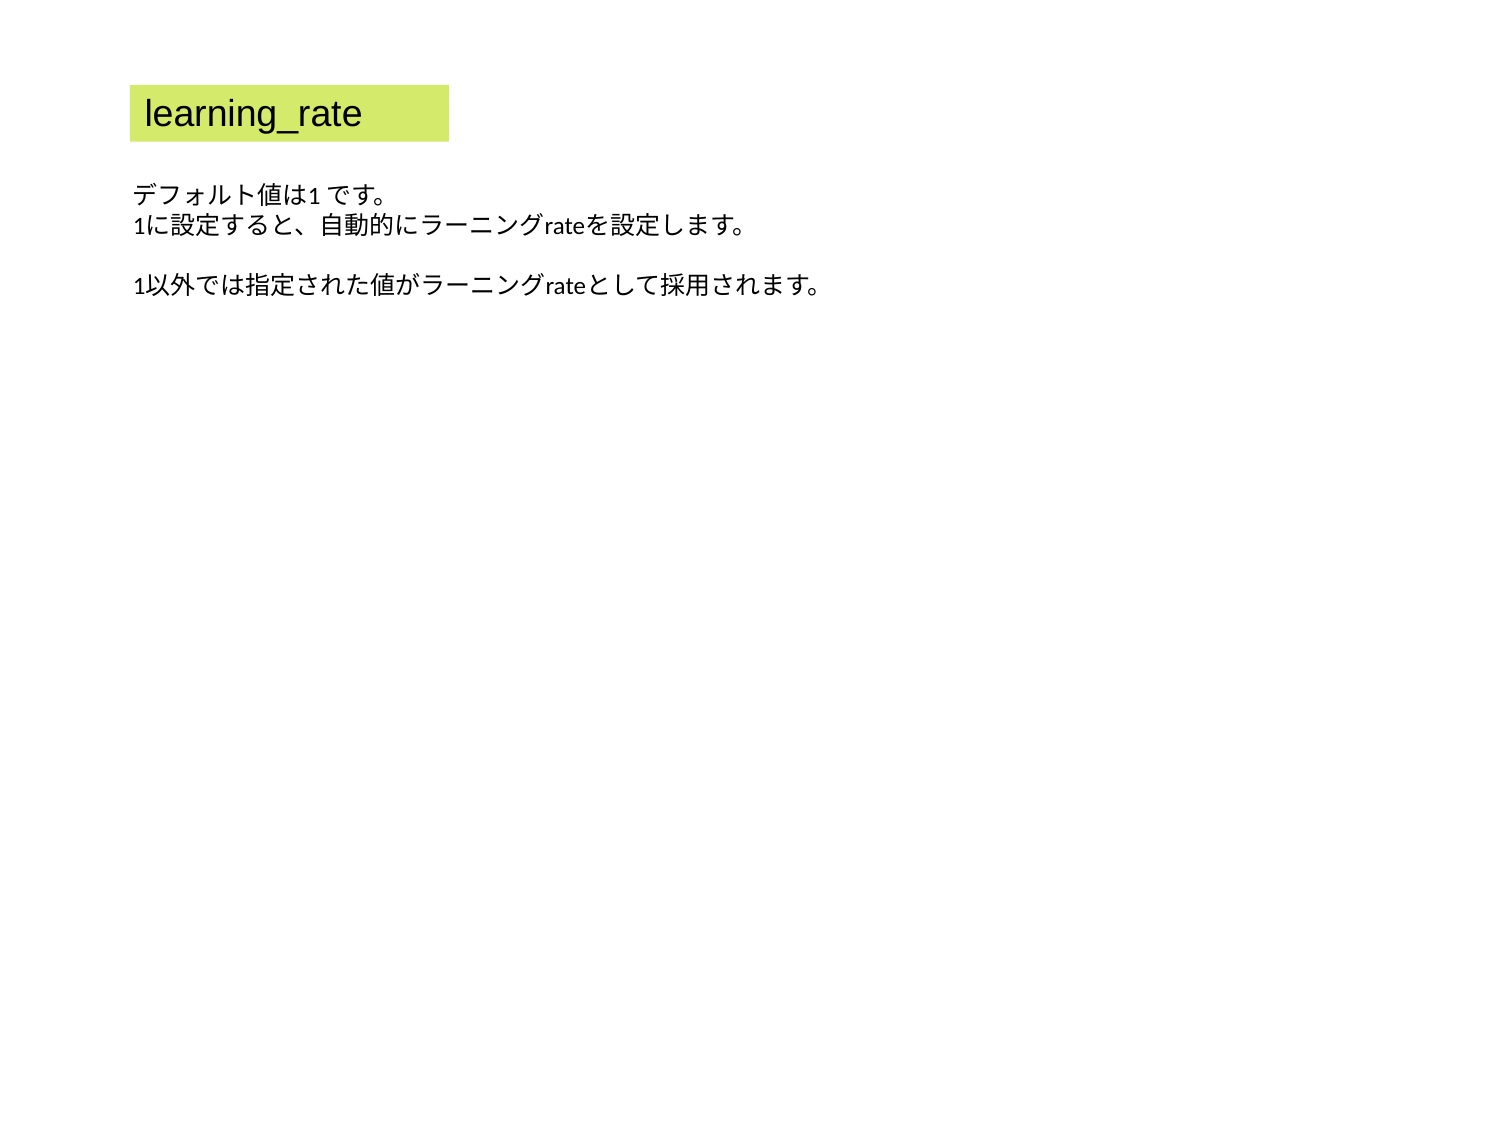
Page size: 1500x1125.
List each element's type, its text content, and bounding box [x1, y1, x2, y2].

text_box デフォルト値は1 です。 1に設定すると、自動的にラーニングrateを設定します。 1以外では指定された値がラーニングrateとして採用されます。 [118, 172, 910, 308]
text_box learning_rate [129, 84, 449, 142]
